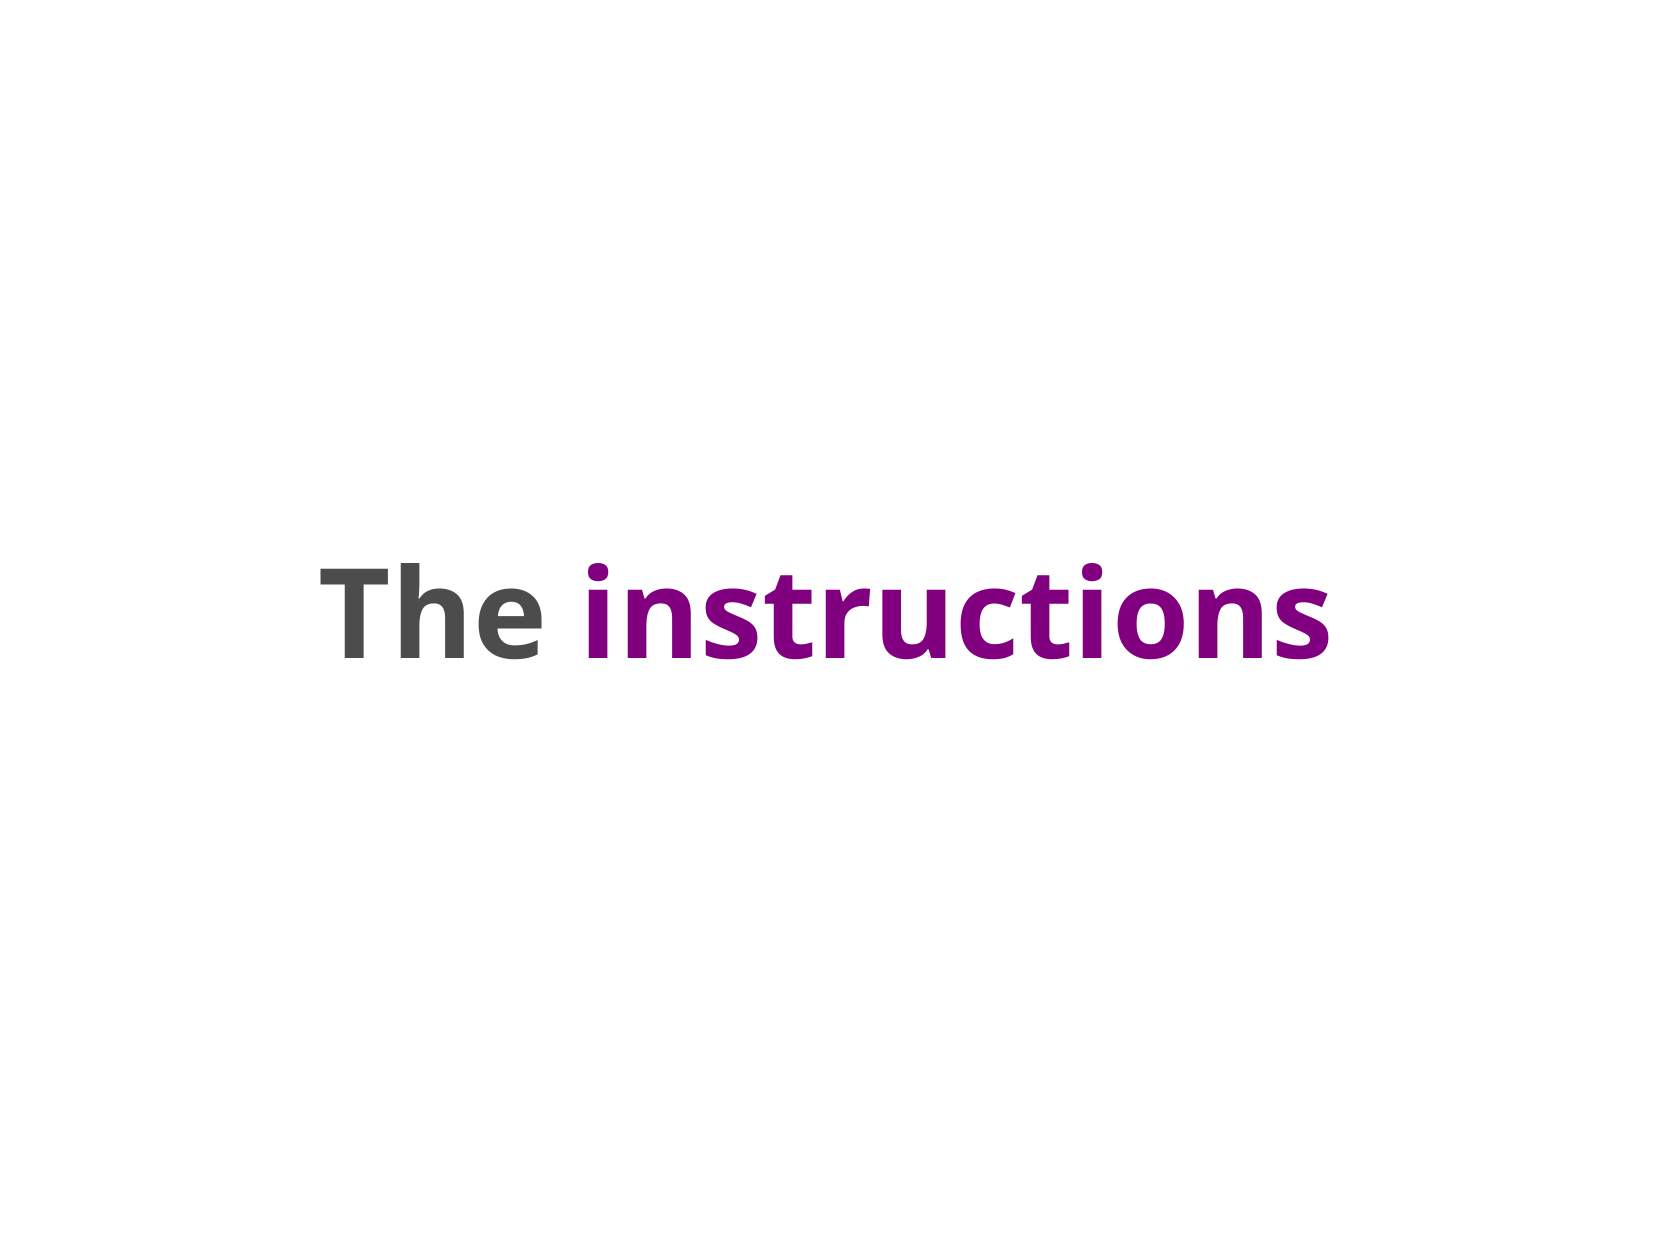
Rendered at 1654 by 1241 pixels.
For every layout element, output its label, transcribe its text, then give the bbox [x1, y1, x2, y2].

list The instructions [59, 324, 1595, 798]
